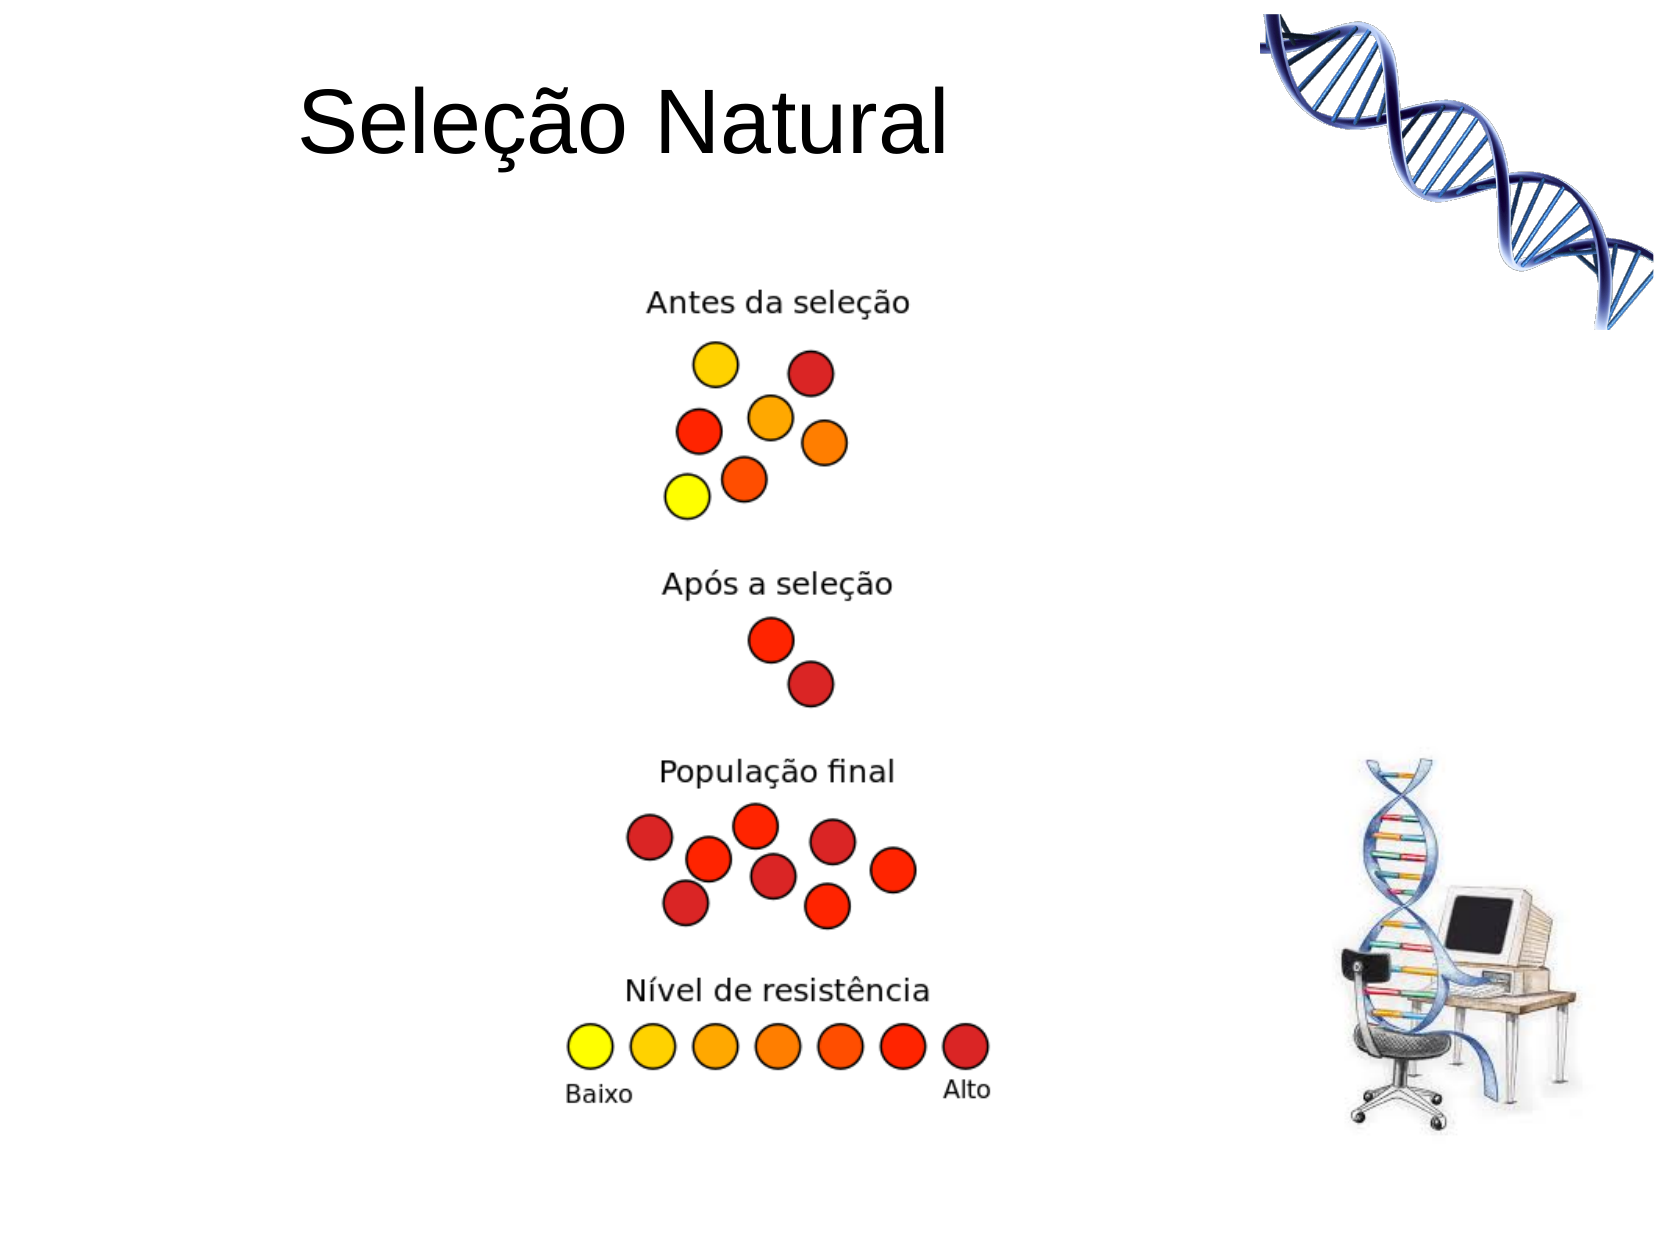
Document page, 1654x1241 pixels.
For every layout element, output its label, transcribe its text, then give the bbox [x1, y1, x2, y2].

picture [1260, 14, 1654, 331]
picture [540, 265, 1009, 1126]
title Seleção Natural [0, 17, 1369, 226]
picture [1320, 735, 1603, 1171]
